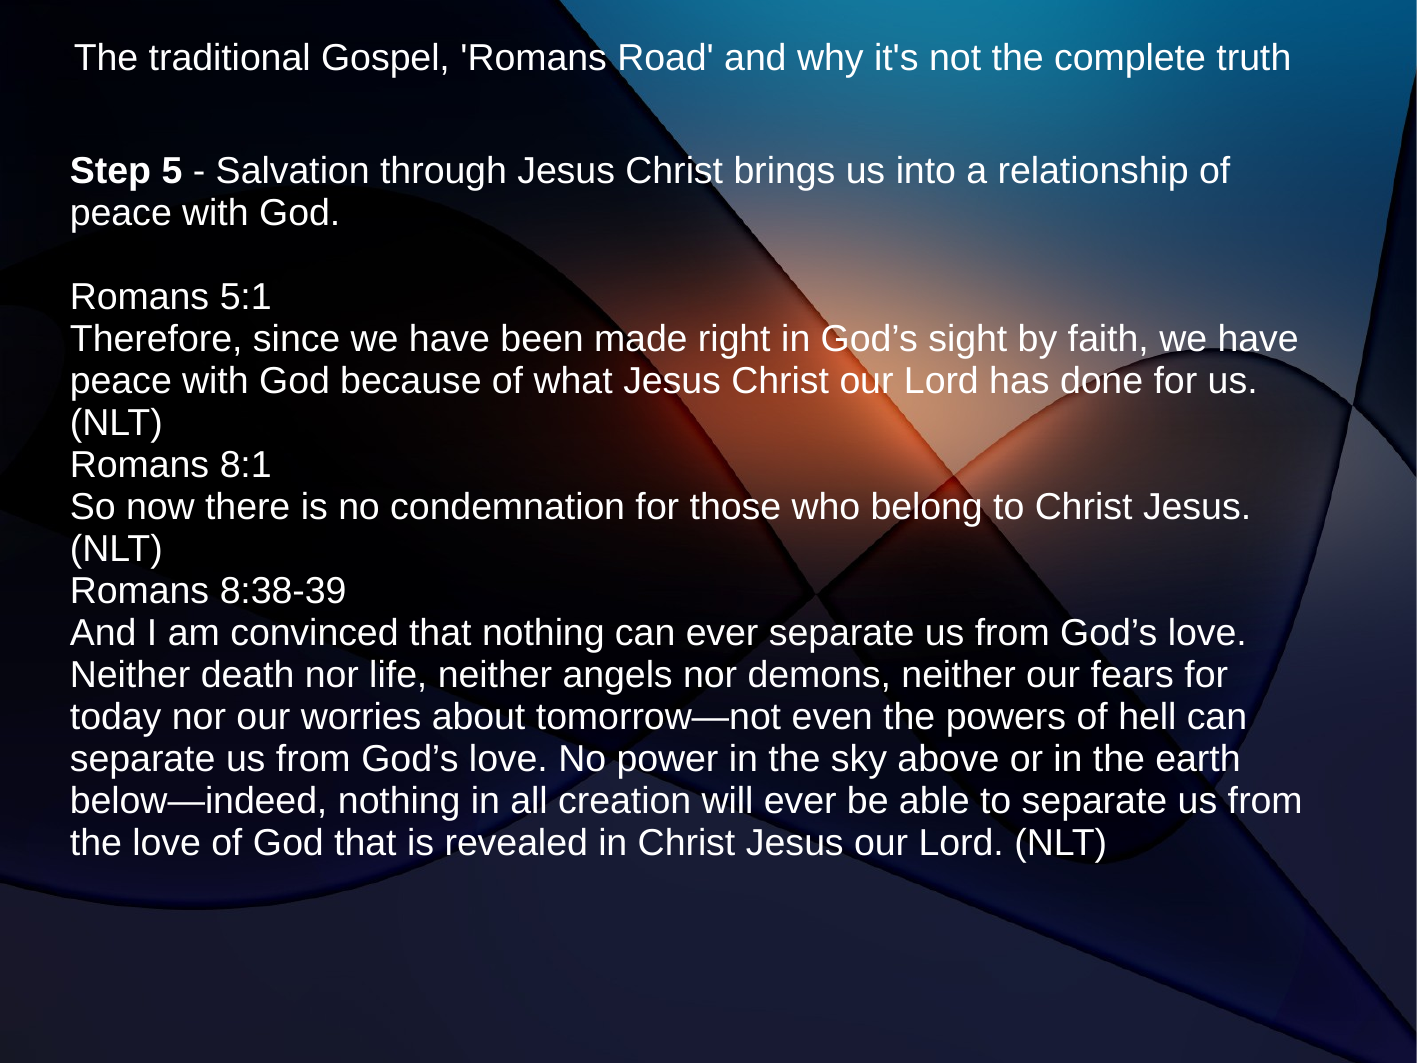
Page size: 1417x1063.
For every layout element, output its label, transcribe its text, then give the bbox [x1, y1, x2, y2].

picture [1064, 24, 1075, 28]
text_box The traditional Gospel, 'Romans Road' and why it's not the complete truth [59, 28, 1365, 125]
picture [0, 0, 1417, 1063]
text_box Step 5 - Salvation through Jesus Christ brings us into a relationship of peace with God. Romans 5:1 Therefore, since we have been made right in God’s sight by faith, we have peace with God because of what Jesus Christ our Lord has done for us. (NLT) Romans 8:1 So now there is no condemnation for those who belong to Christ Jesus. (NLT) Romans 8:38-39 And I am convinced that nothing can ever separate us from God’s love. Neither death nor life, neither angels nor demons, neither our fears for today nor our worries about tomorrow—not even the powers of hell can separate us from God’s love. No power in the sky above or in the earth below—indeed, nothing in all creation will ever be able to separate us from the love of God that is revealed in Christ Jesus our Lord. (NLT) [55, 142, 1339, 808]
